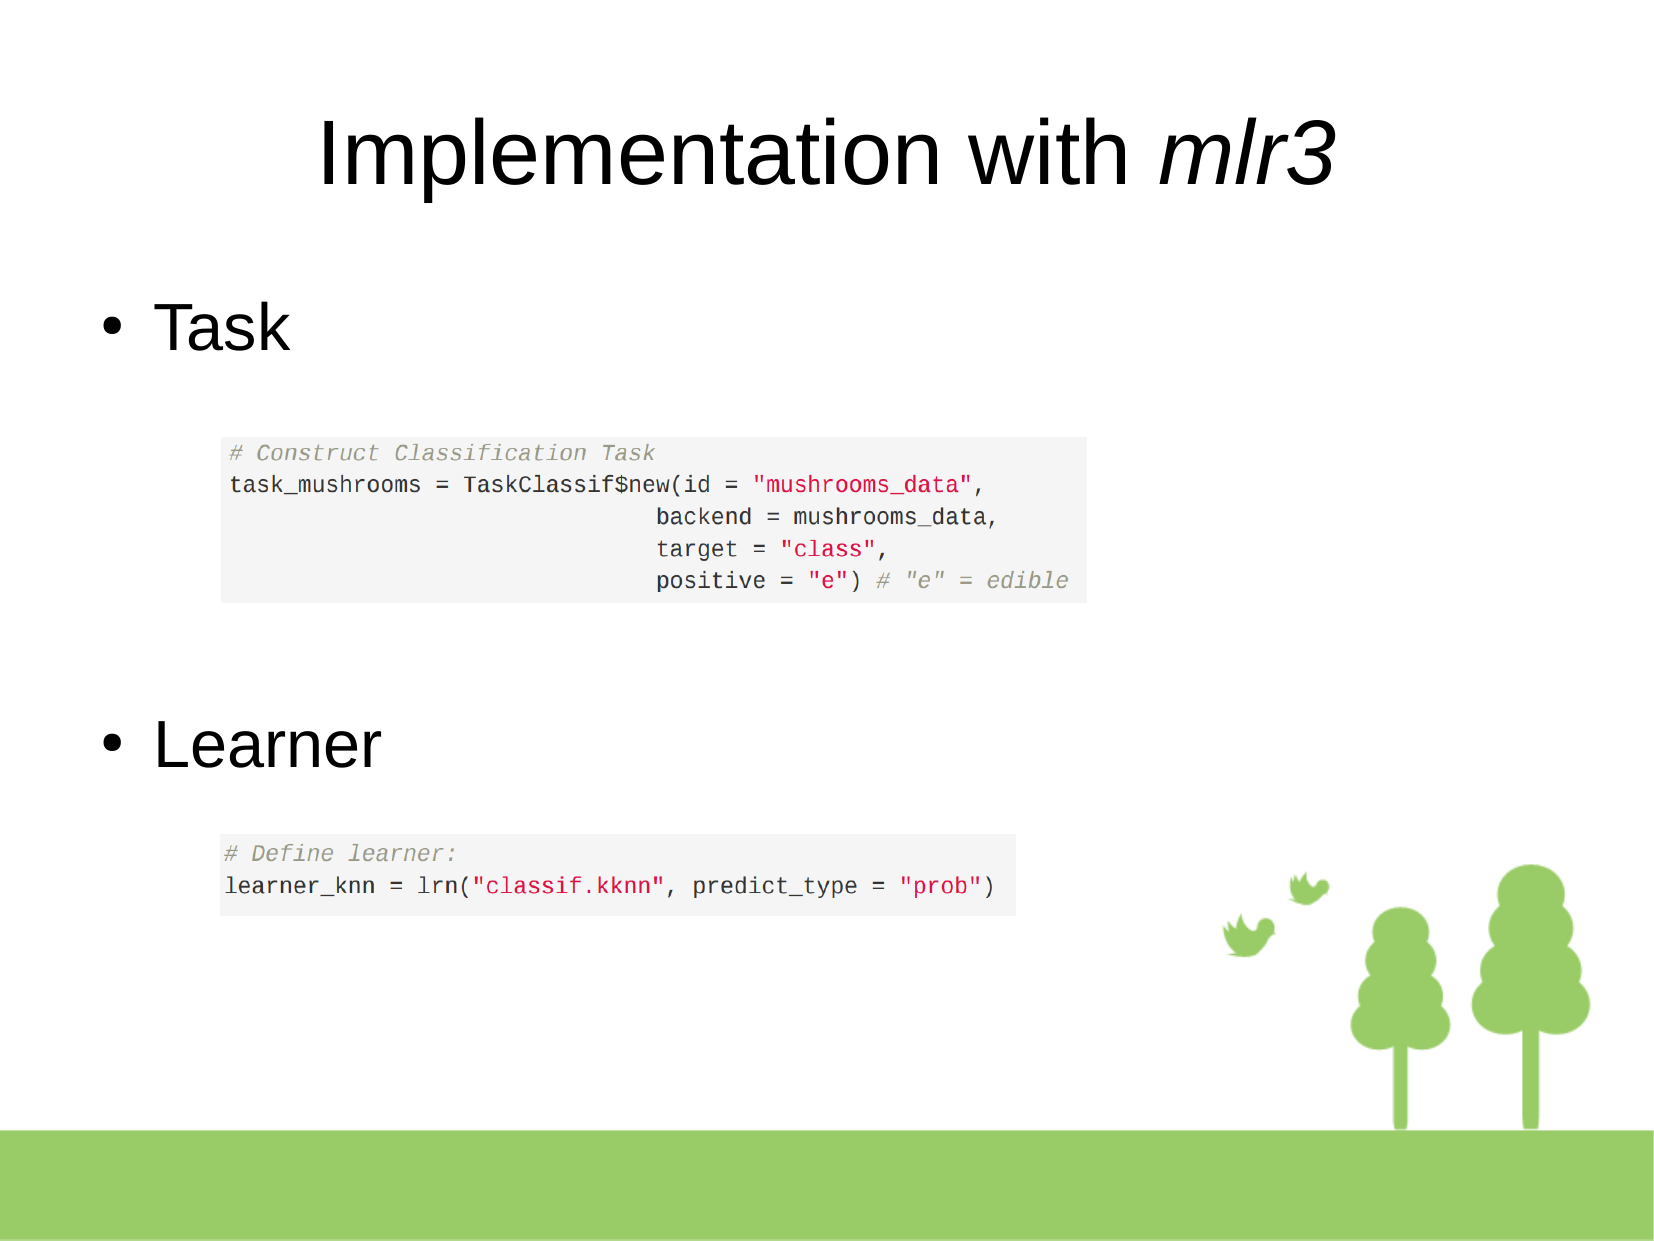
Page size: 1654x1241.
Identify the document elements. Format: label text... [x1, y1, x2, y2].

list Task Learner [82, 290, 1571, 1010]
picture [0, 0, 1654, 1241]
title Implementation with mlr3 [82, 49, 1571, 257]
